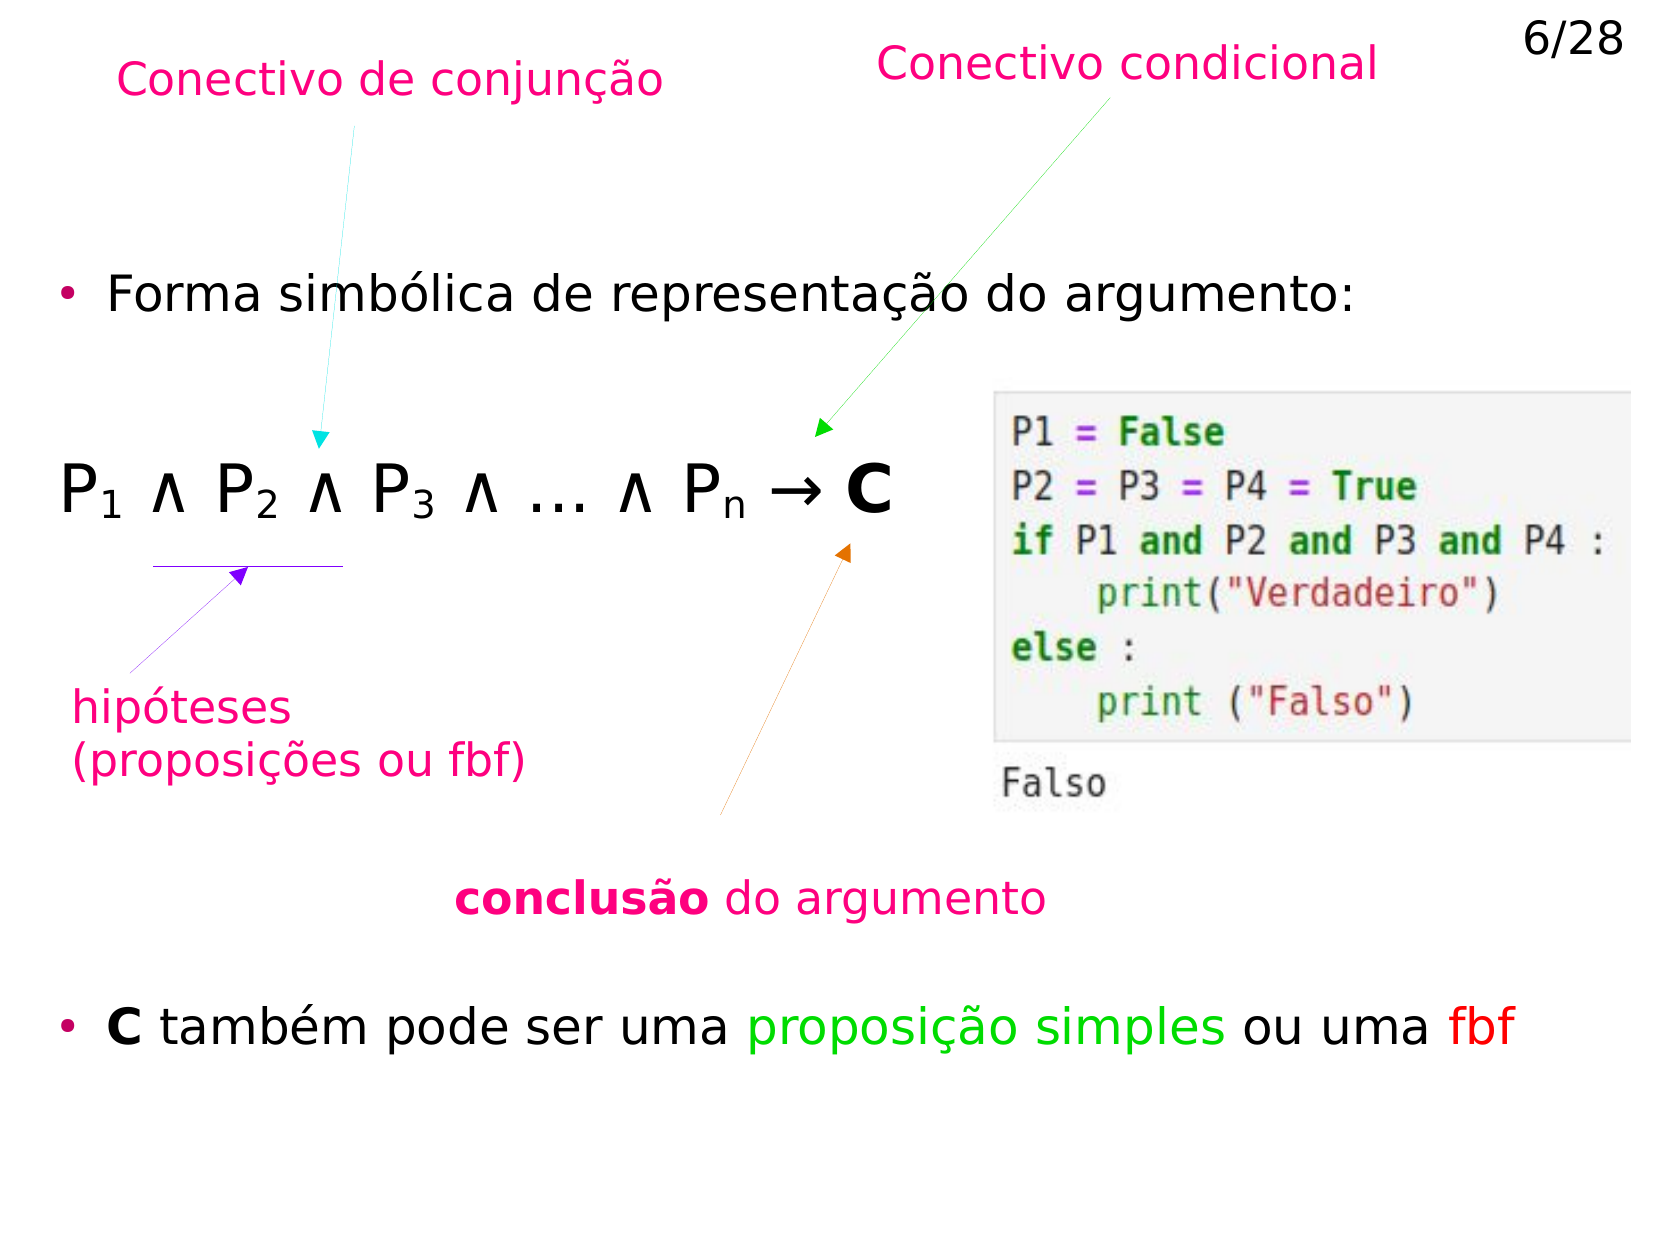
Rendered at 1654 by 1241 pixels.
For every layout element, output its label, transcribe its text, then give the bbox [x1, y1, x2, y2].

text_box hipóteses (proposições ou fbf) [56, 673, 544, 795]
text_box Conectivo de conjunção [101, 45, 728, 126]
picture [976, 377, 1631, 827]
list Forma simbólica de representação do argumento: P1 ∧ P2 ∧ P3 ∧ ... ∧ Pn → C C também pode ser uma proposição simples ou uma fbf [59, 236, 1625, 1211]
text_box conclusão do argumento [439, 864, 1063, 934]
text_box Conectivo condicional [862, 29, 1395, 98]
